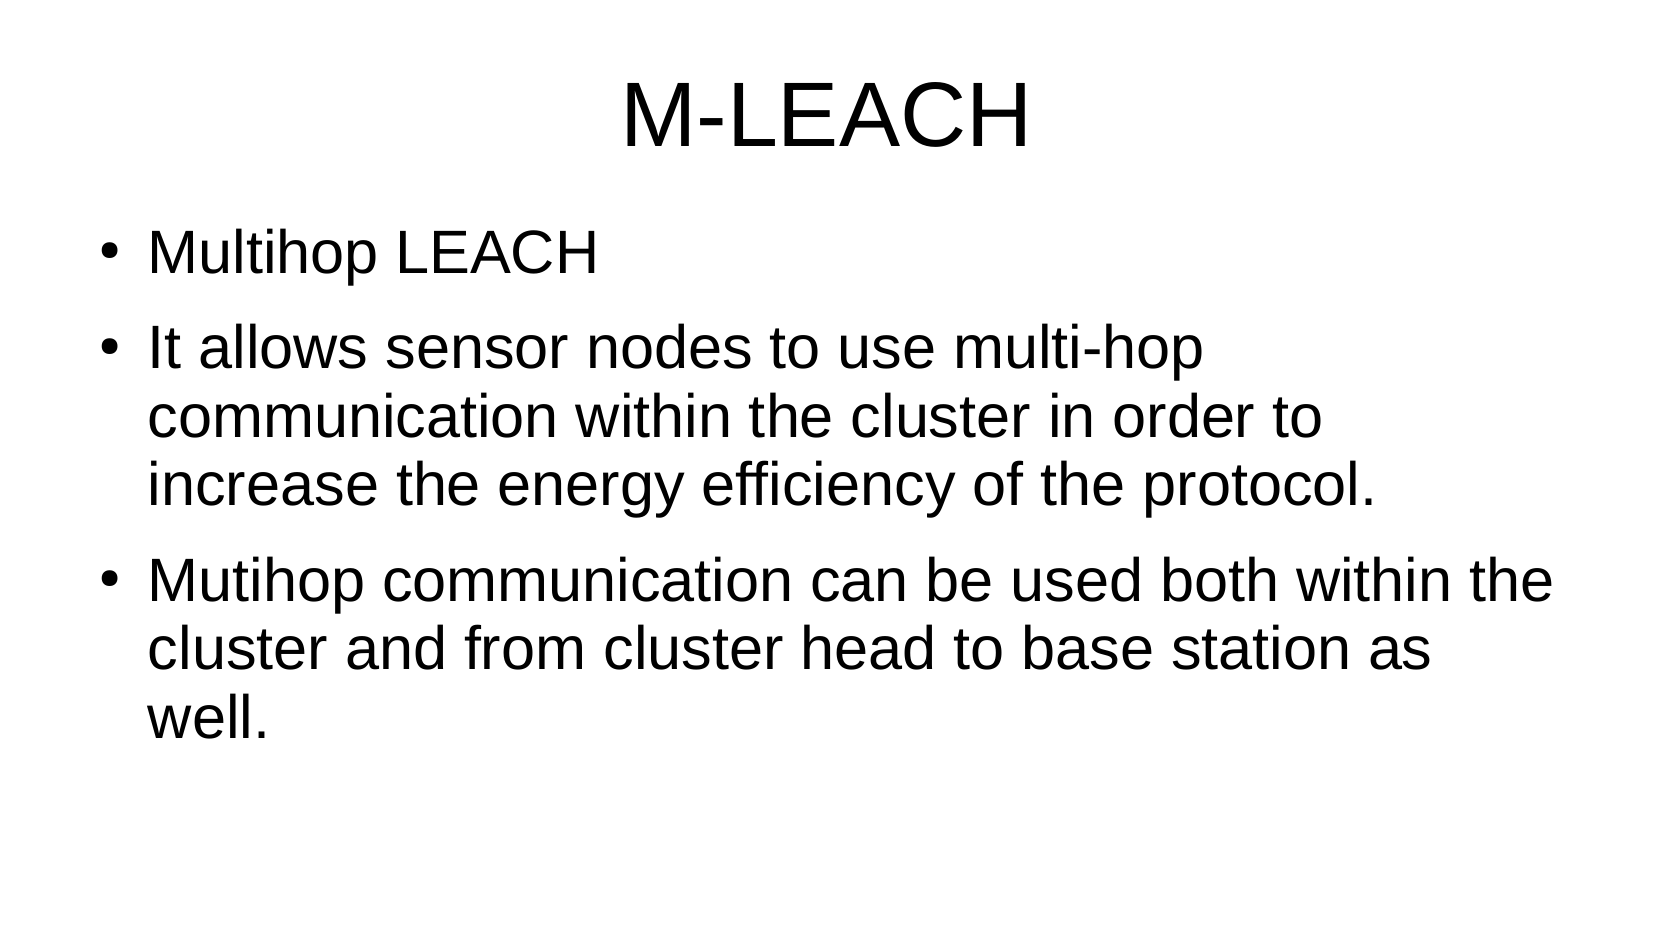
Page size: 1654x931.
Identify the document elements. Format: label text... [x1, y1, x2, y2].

list Multihop LEACH It allows sensor nodes to use multi-hop communication within the cluster in order to increase the energy efficiency of the protocol. Mutihop communication can be used both within the cluster and from cluster head to base station as well. [82, 217, 1571, 758]
title M-LEACH [82, 37, 1571, 193]
